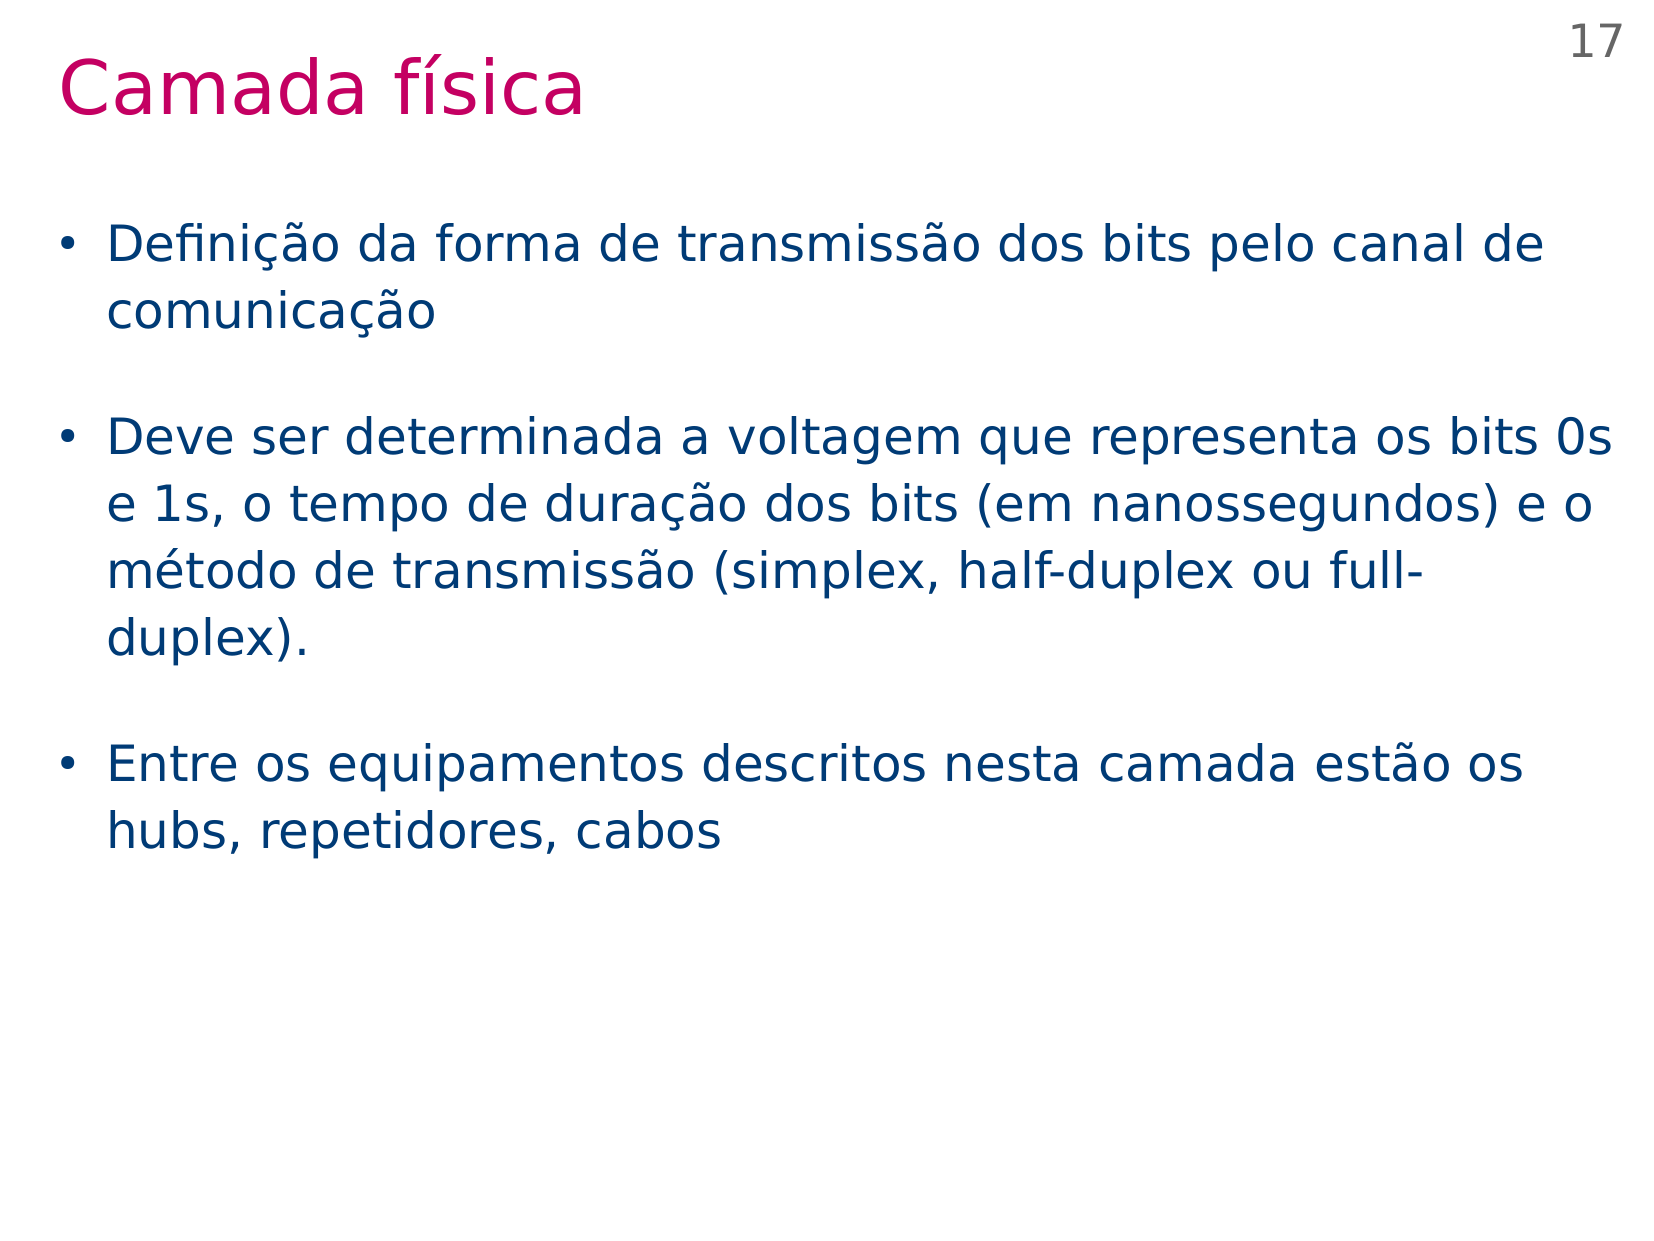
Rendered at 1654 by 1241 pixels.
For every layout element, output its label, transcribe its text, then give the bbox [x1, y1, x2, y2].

title Camada física [59, 29, 1625, 148]
list Definição da forma de transmissão dos bits pelo canal de comunicação Deve ser determinada a voltagem que representa os bits 0s e 1s, o tempo de duração dos bits (em nanossegundos) e o método de transmissão (simplex, half-duplex ou full-duplex). Entre os equipamentos descritos nesta camada estão os hubs, repetidores, cabos [59, 206, 1625, 1211]
